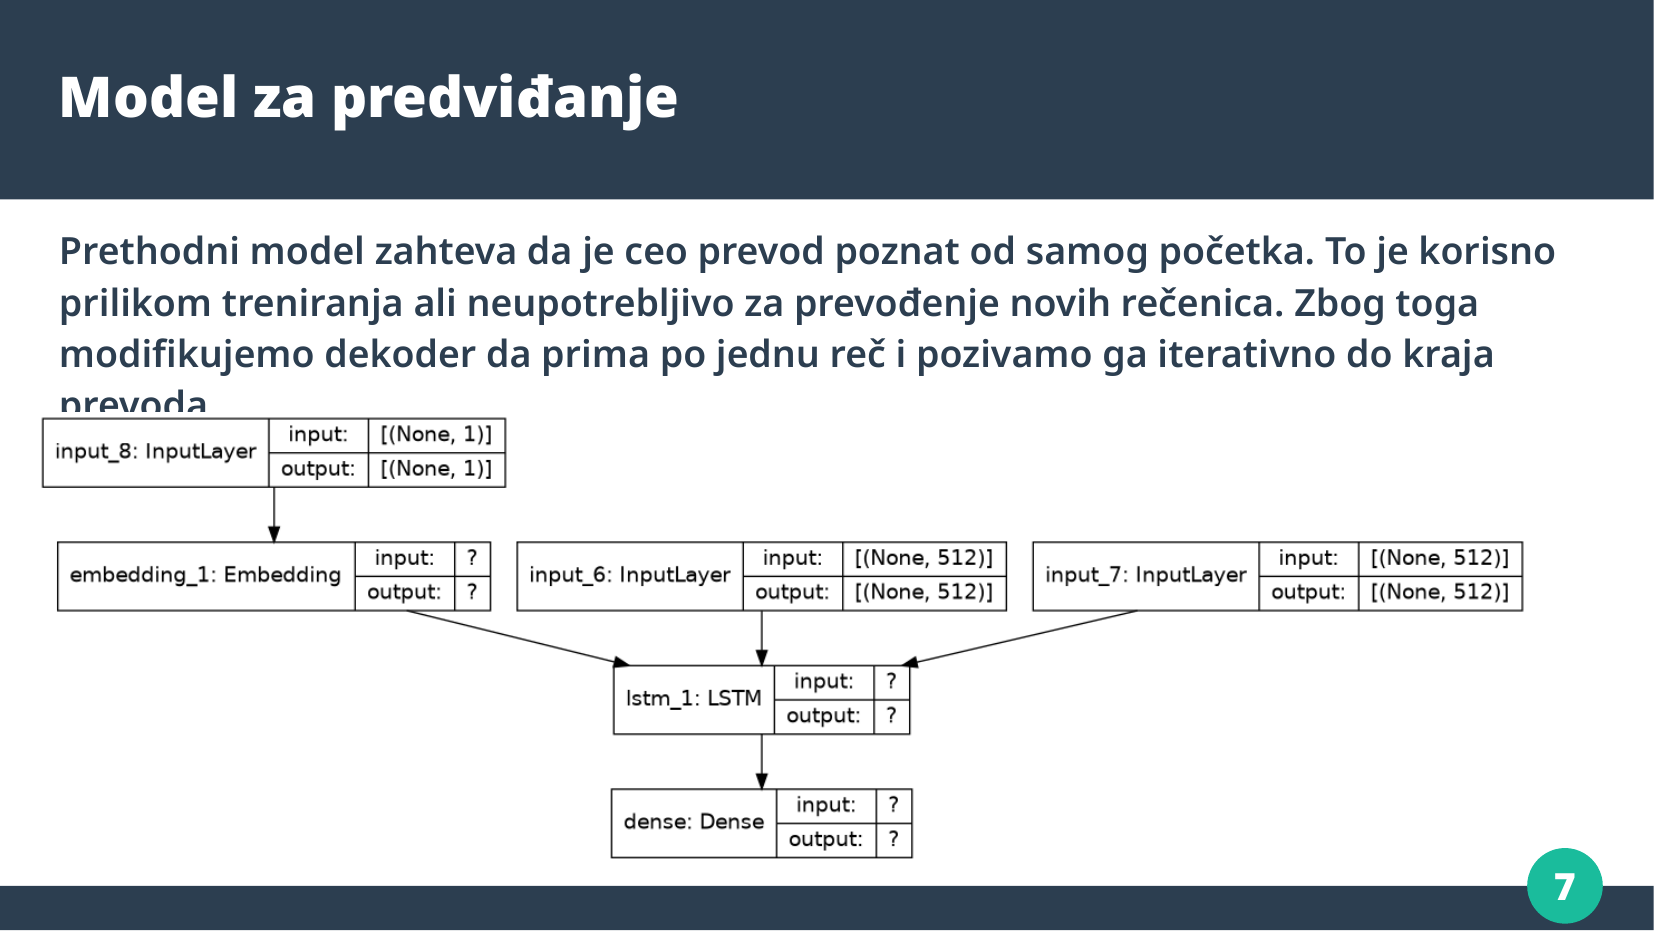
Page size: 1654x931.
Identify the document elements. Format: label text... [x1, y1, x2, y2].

picture [37, 412, 1528, 864]
title Model za predviđanje [59, 37, 1595, 156]
list Prethodni model zahteva da je ceo prevod poznat od samog početka. To je korisno prilikom treniranja ali neupotrebljivo za prevođenje novih rečenica. Zbog toga modifikujemo dekoder da prima po jednu reč i pozivamo ga iterativno do kraja prevoda. [59, 225, 1595, 846]
